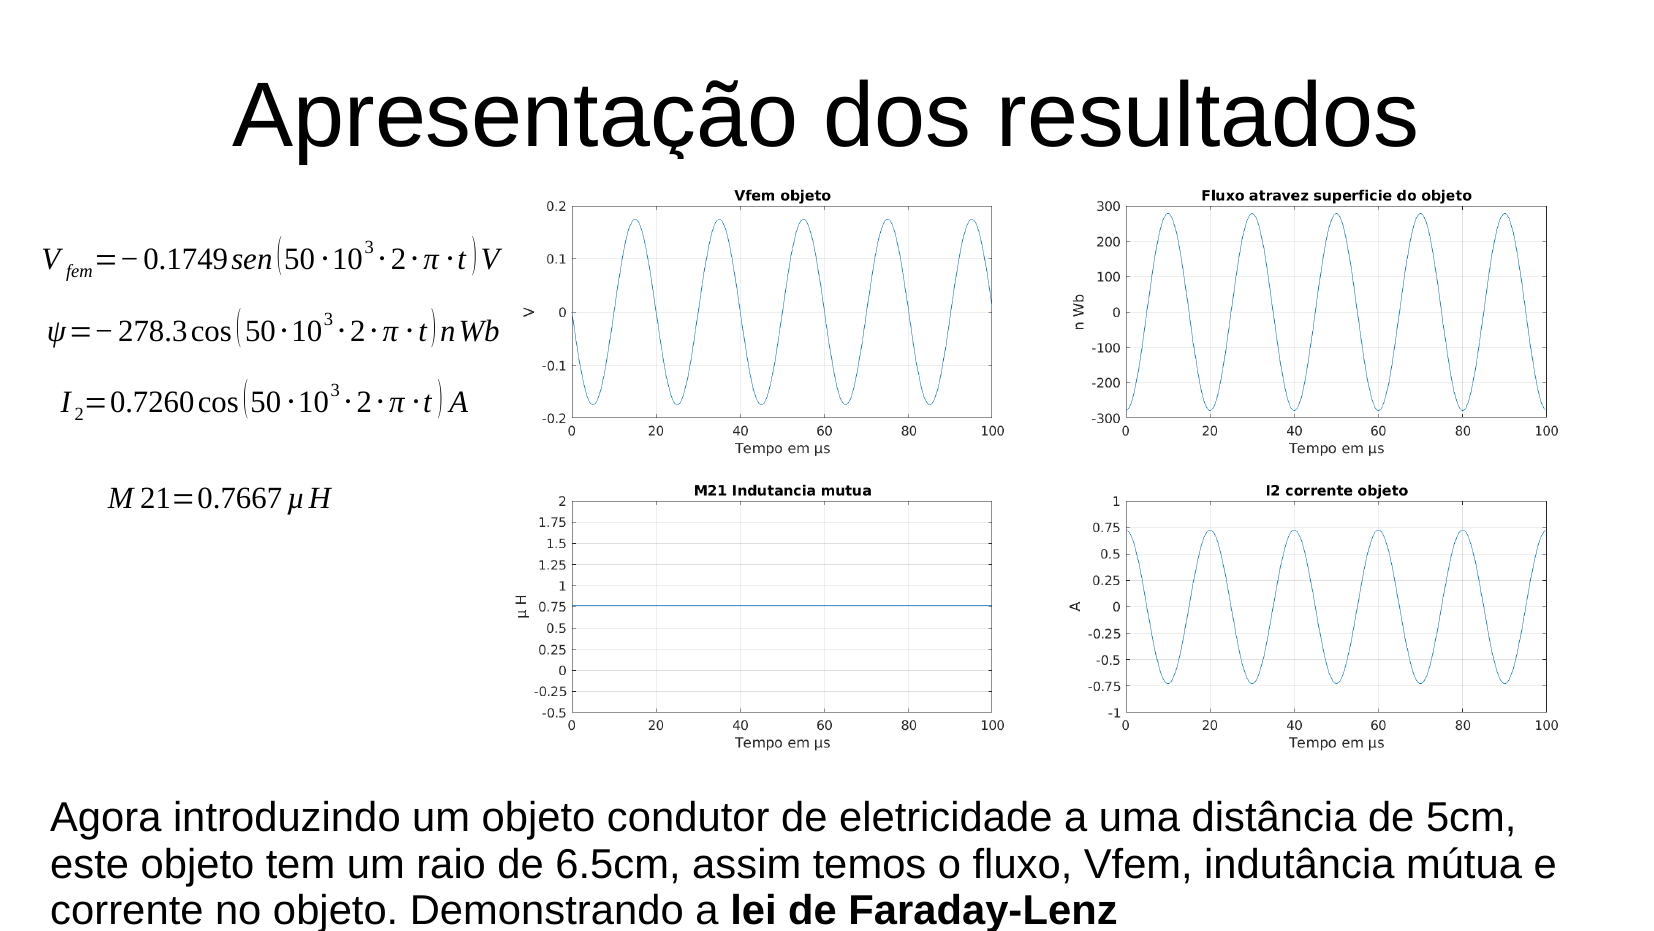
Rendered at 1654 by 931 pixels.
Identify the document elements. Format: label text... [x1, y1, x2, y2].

chart [106, 480, 335, 515]
title Apresentação dos resultados [82, 12, 1571, 218]
picture [408, 159, 1654, 781]
text_box Agora introduzindo um objeto condutor de eletricidade a uma distância de 5cm, este objeto tem um raio de 6.5cm, assim temos o fluxo, Vfem, indutância mútua e corrente no objeto. Demonstrando a lei de Faraday-Lenz [35, 786, 1583, 931]
chart [41, 235, 504, 281]
chart [59, 377, 470, 424]
chart [46, 307, 501, 351]
